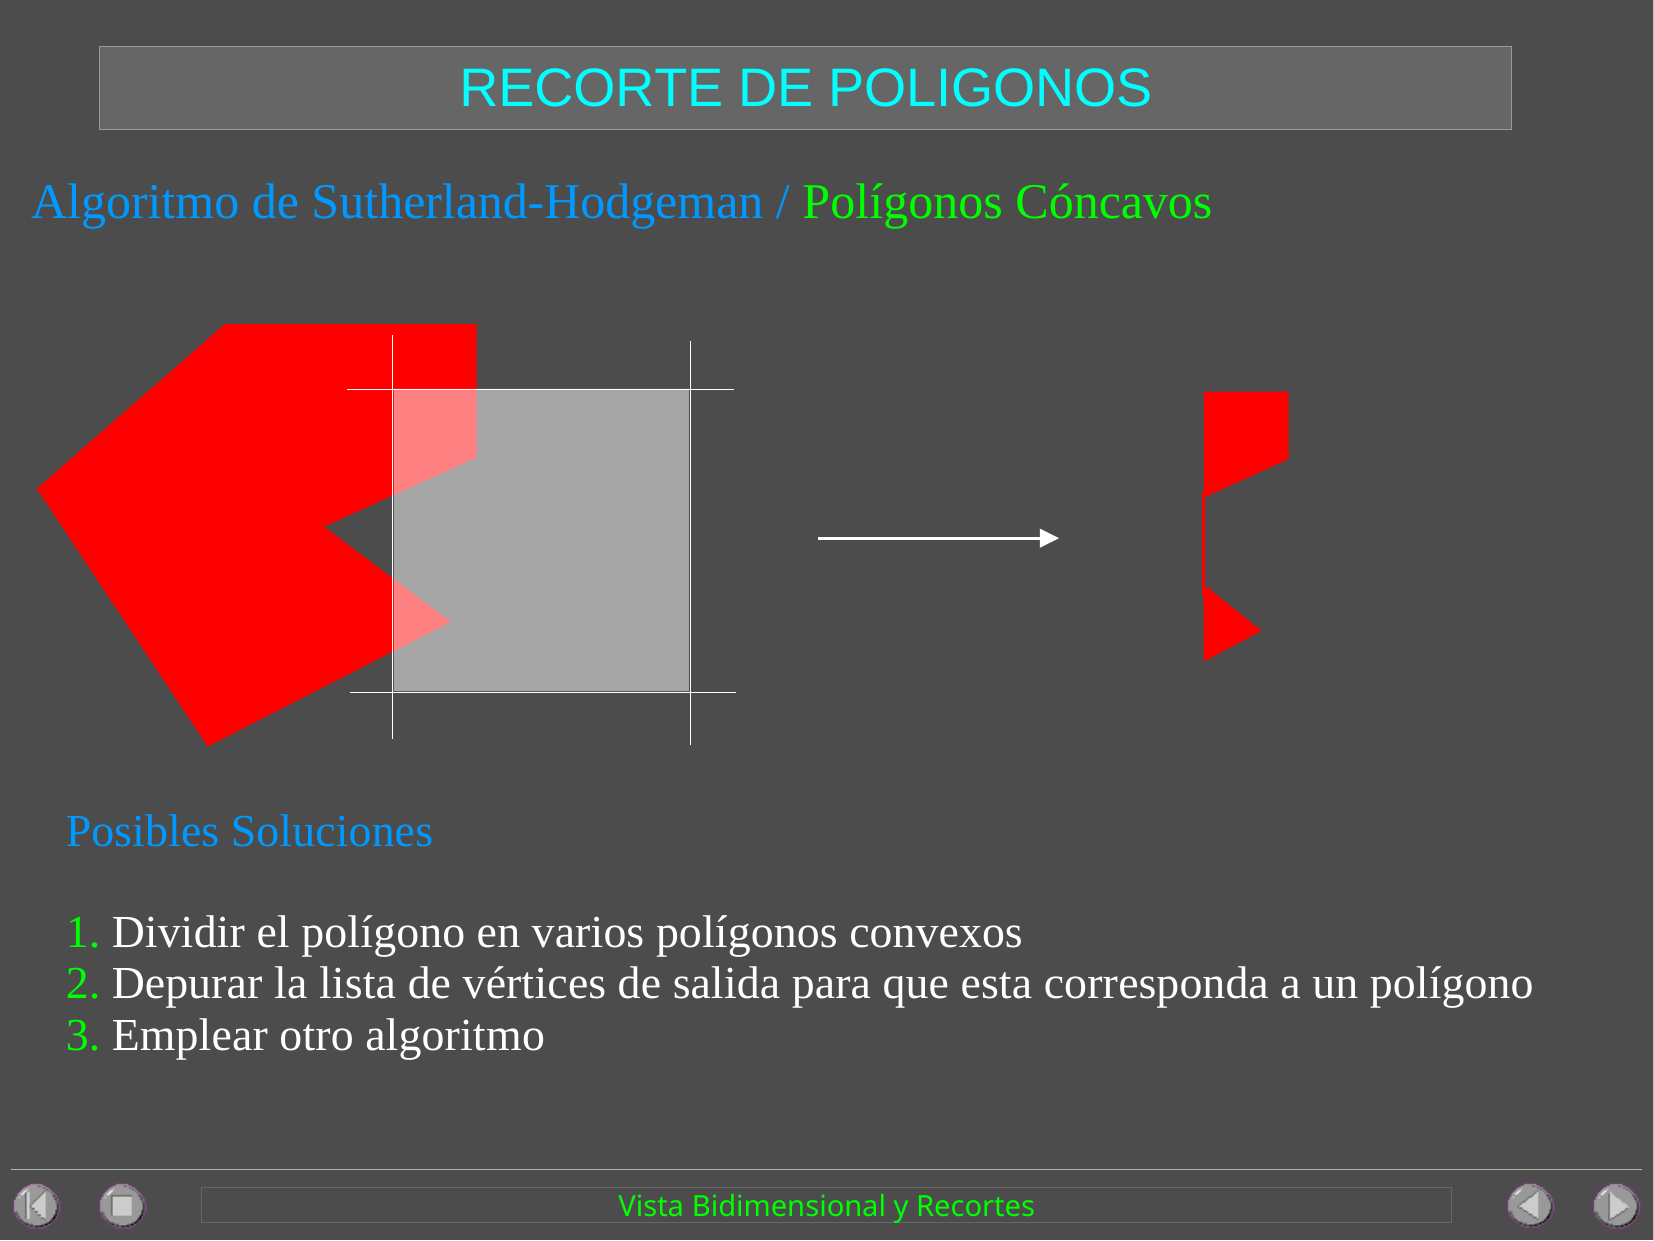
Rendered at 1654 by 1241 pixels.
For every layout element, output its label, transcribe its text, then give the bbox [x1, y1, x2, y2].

text_box [393, 390, 689, 692]
picture [97, 1181, 148, 1232]
picture [11, 1181, 62, 1232]
text_box [1203, 585, 1262, 662]
title RECORTE DE POLIGONOS [99, 46, 1512, 130]
picture [1591, 1181, 1642, 1232]
text_box [1203, 391, 1289, 498]
text_box [36, 324, 689, 747]
text_box Algoritmo de Sutherland-Hodgeman / Polígonos Cóncavos [30, 174, 1525, 235]
picture [1505, 1181, 1556, 1231]
text_box Posibles Soluciones 1. Dividir el polígono en varios polígonos convexos 2. Depurar la lista de vértices de salida para que esta corresponda a un polígono 3. Emplear otro algoritmo [65, 804, 1605, 1121]
